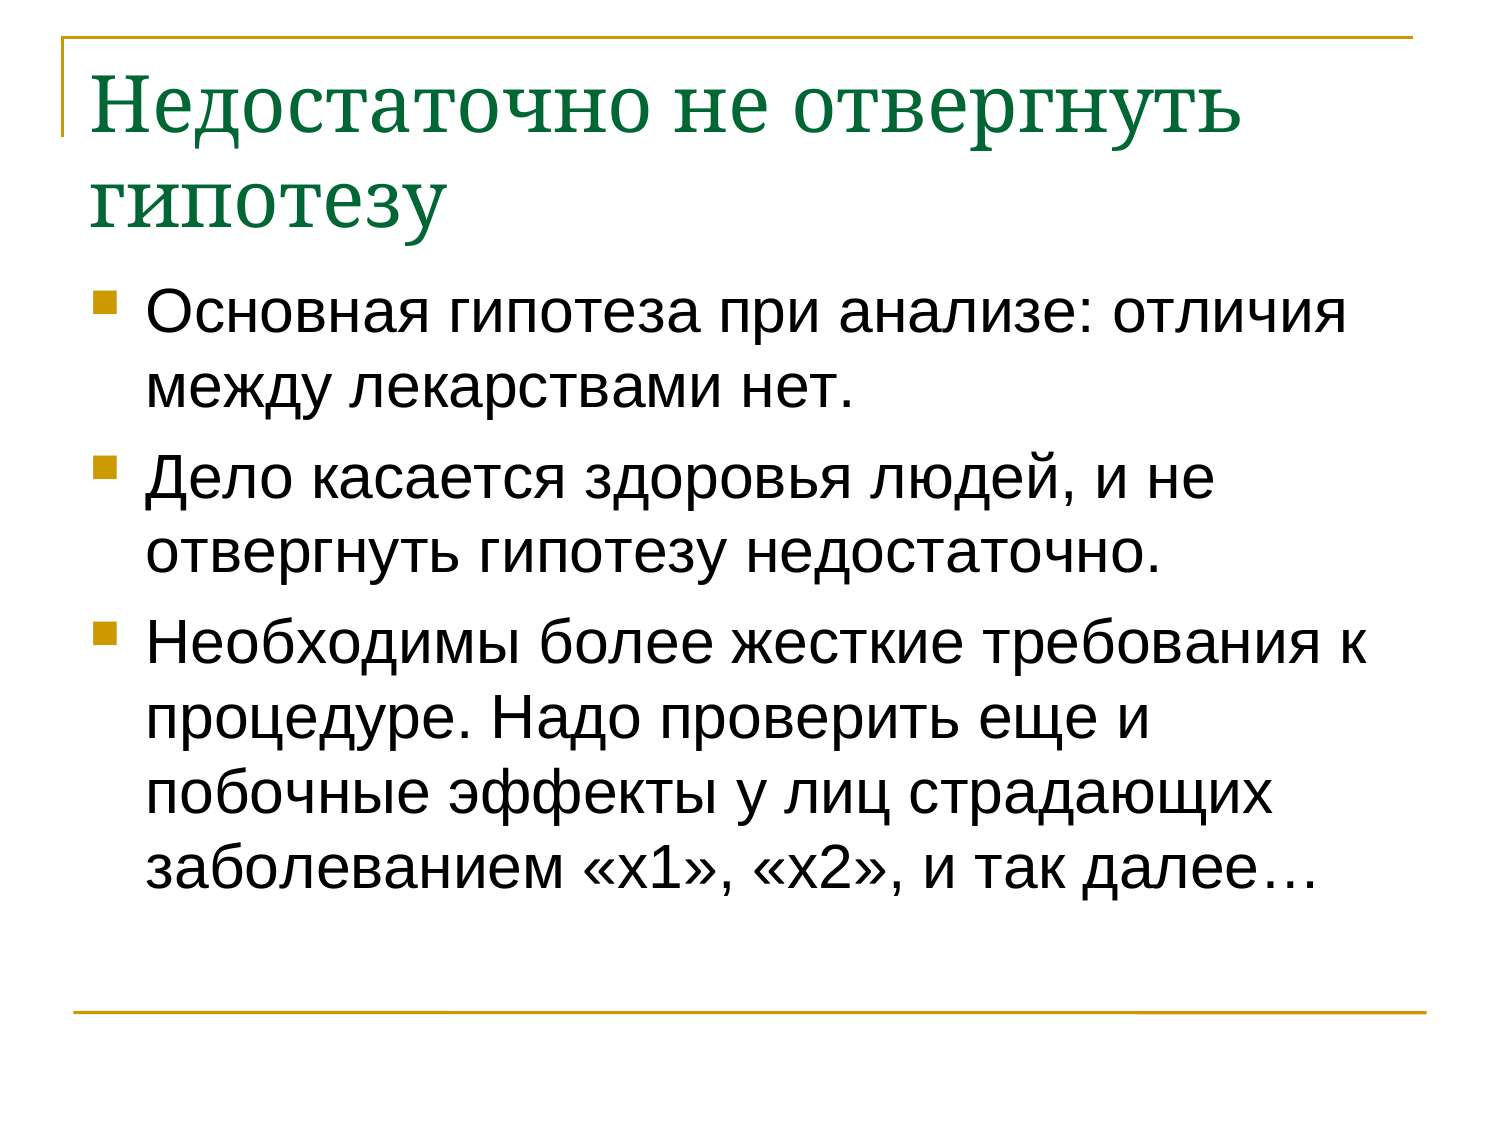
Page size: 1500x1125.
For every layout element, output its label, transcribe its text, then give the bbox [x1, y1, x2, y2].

title Недостаточно не отвергнуть гипотезу [75, 45, 1426, 233]
list Основная гипотеза при анализе: отличия между лекарствами нет. Дело касается здоровья людей, и не отвергнуть гипотезу недостаточно. Необходимы более жесткие требования к процедуре. Надо проверить еще и побочные эффекты у лиц страдающих заболеванием «х1», «х2», и так далее… [75, 262, 1426, 1006]
